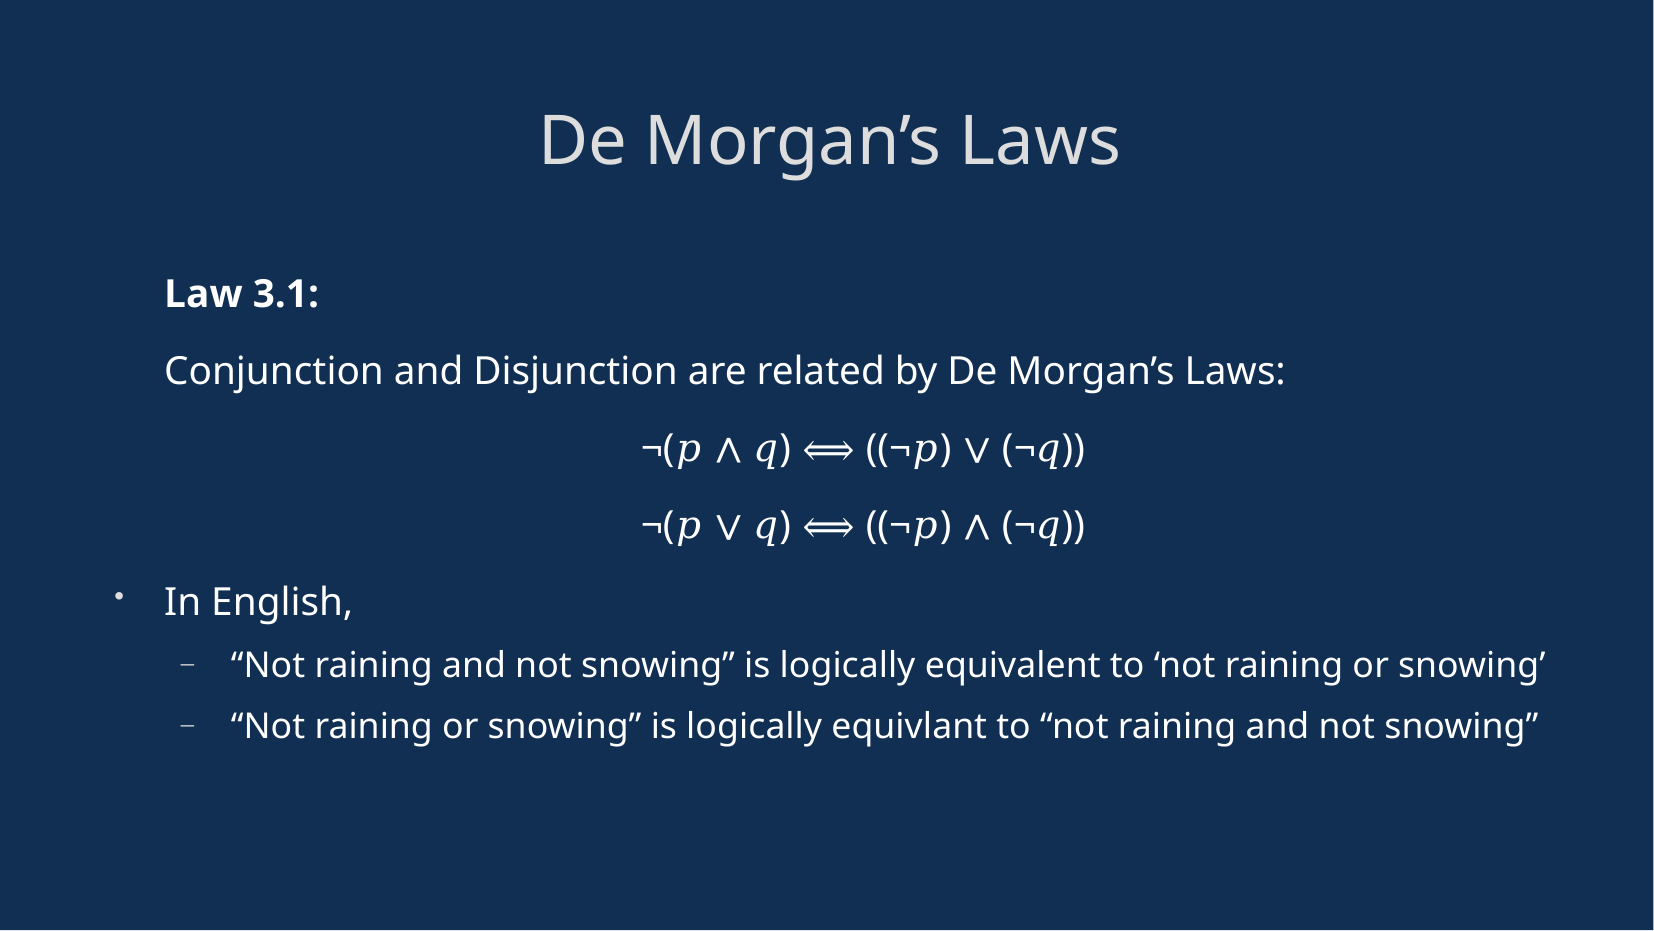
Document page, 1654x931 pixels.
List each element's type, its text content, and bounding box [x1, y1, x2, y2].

list Law 3.1: Conjunction and Disjunction are related by De Morgan’s Laws: ¬(𝑝 ∧ 𝑞) ⟺ ((¬𝑝) ∨ (¬𝑞)) ¬(𝑝 ∨ 𝑞) ⟺ ((¬𝑝) ∧ (¬𝑞)) In English, “Not raining and not snowing” is logically equivalent to ‘not raining or snowing’ “Not raining or snowing” is logically equivlant to “not raining and not snowing” [97, 268, 1563, 806]
title De Morgan’s Laws [97, 56, 1563, 220]
